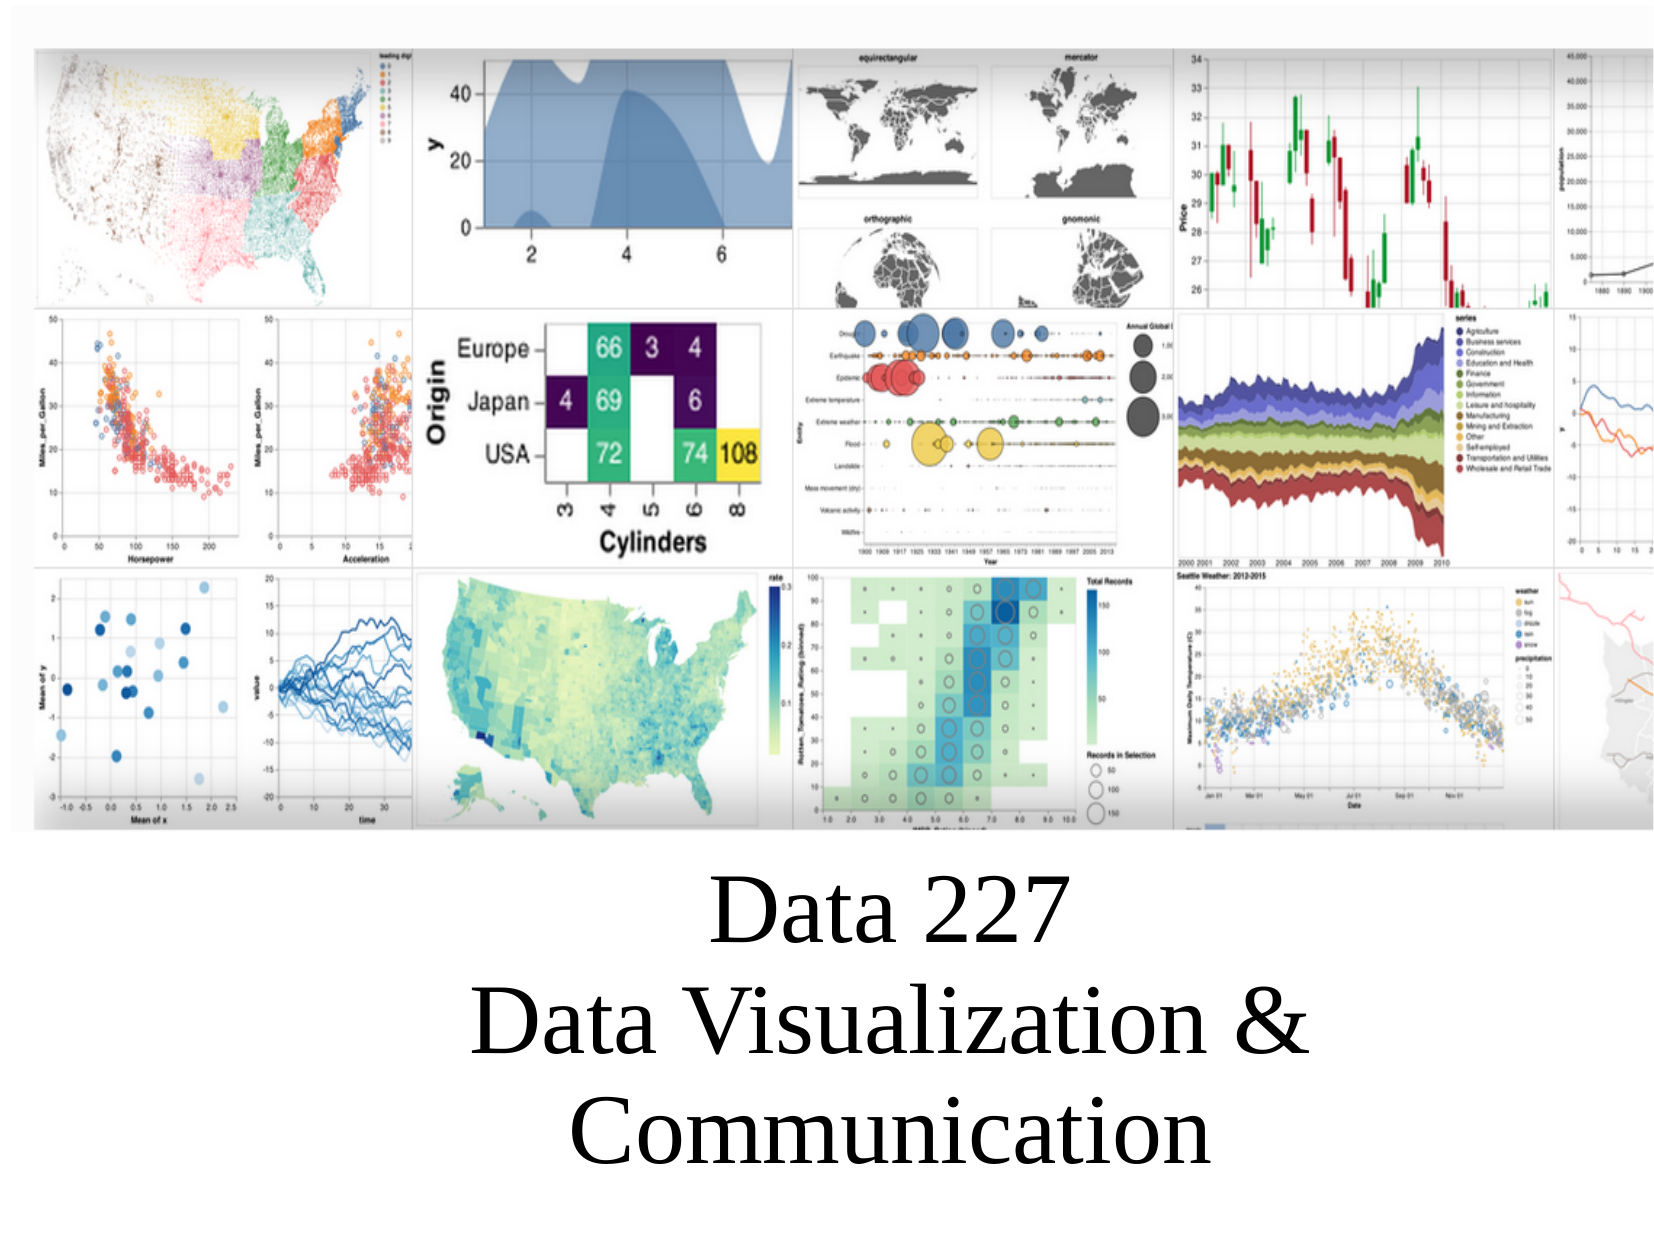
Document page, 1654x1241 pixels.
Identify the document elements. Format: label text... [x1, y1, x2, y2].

picture [11, 6, 1654, 832]
text_box Data 227 Data Visualization & Communication [146, 628, 1635, 1241]
